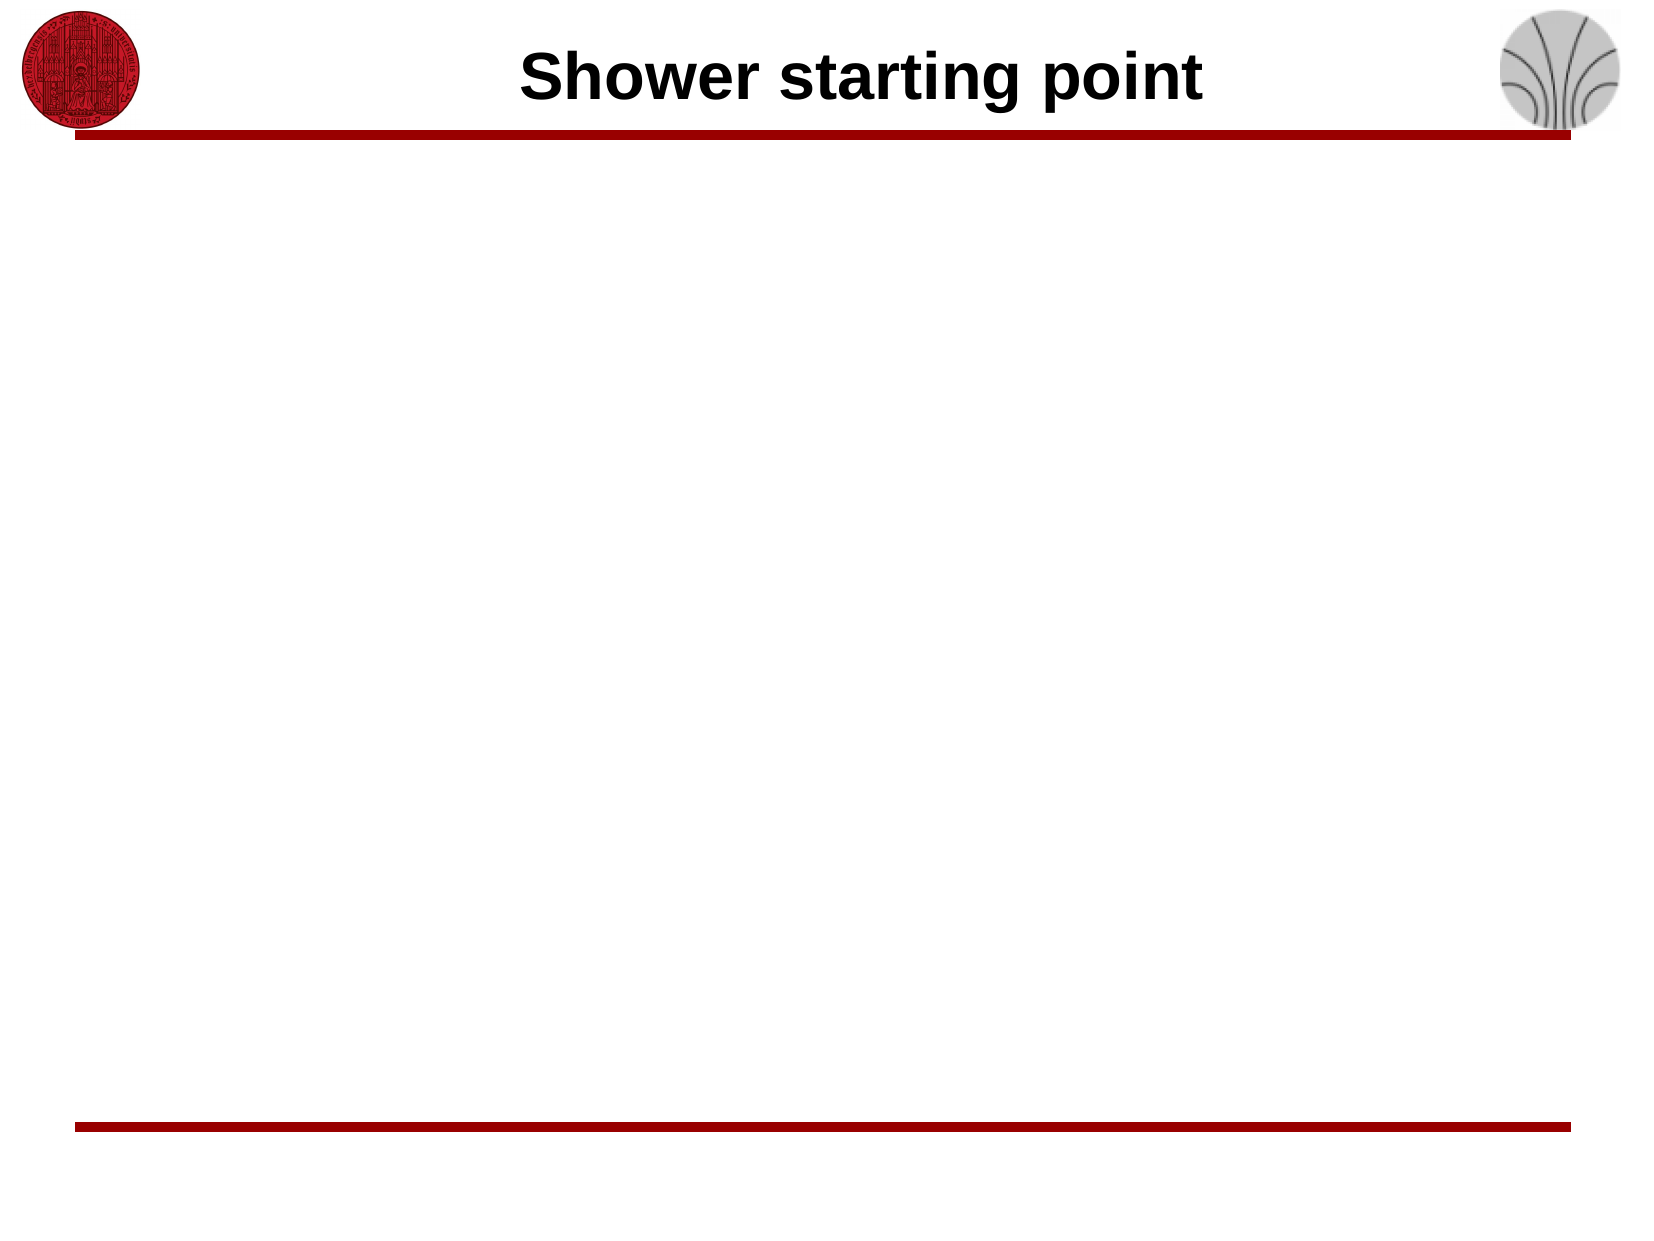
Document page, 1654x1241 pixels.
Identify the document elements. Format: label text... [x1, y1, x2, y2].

picture [1500, 9, 1621, 131]
title Shower starting point [82, 25, 1571, 127]
picture [20, 9, 141, 130]
